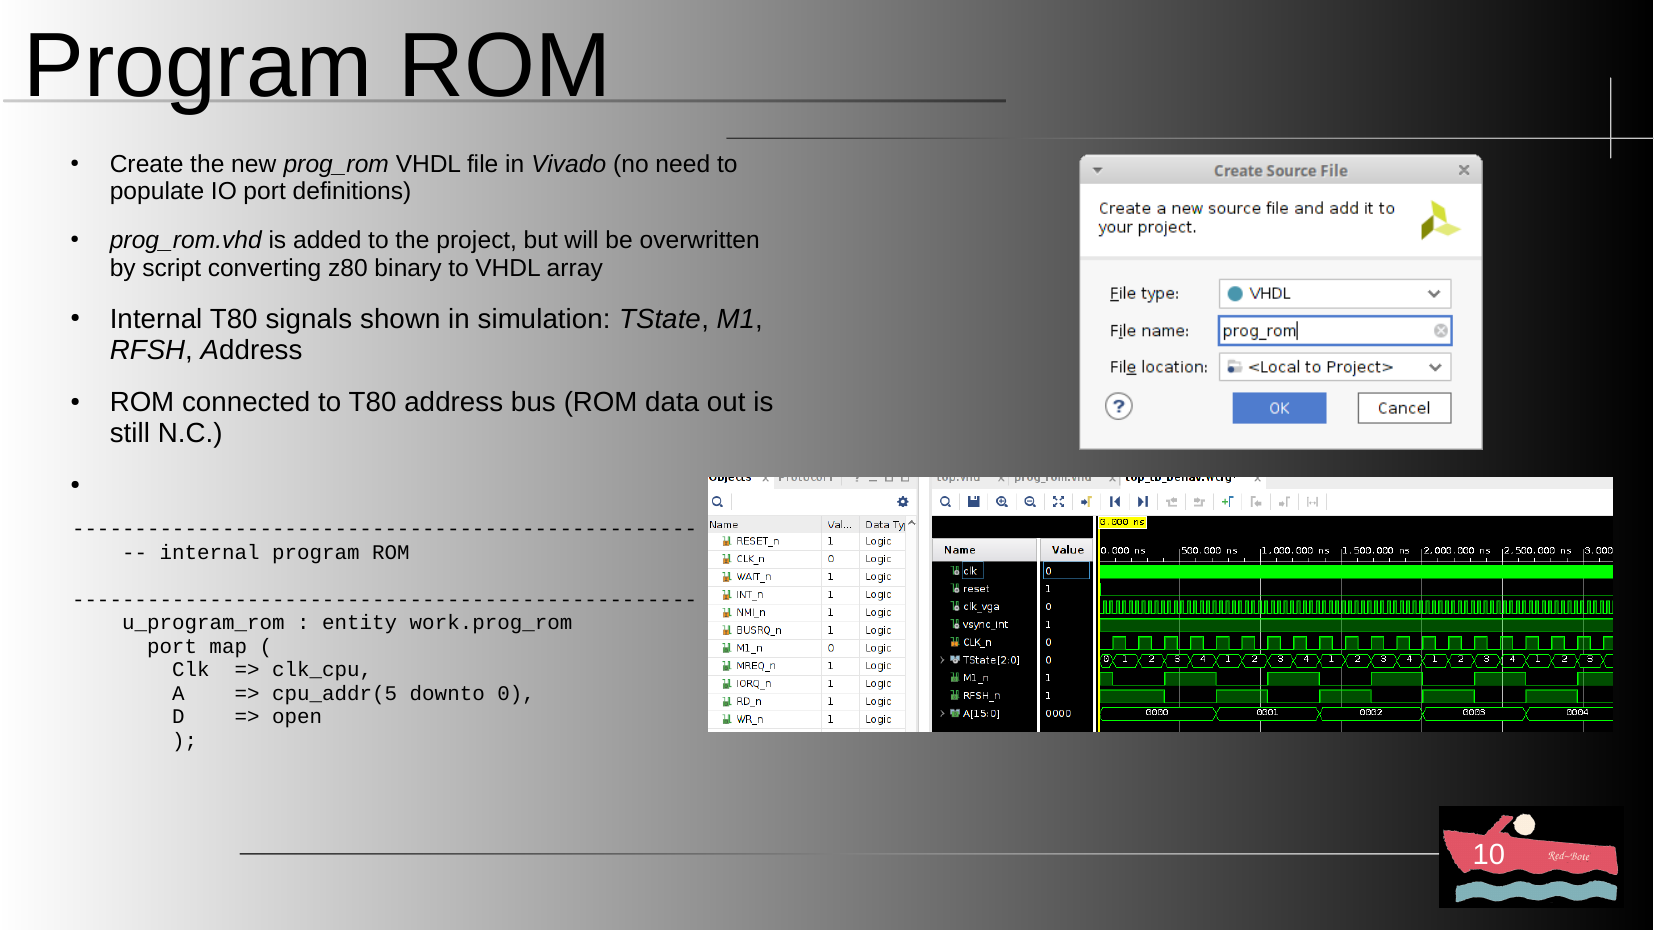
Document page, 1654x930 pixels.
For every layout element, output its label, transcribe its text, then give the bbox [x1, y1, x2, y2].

list Create the new prog_rom VHDL file in Vivado (no need to populate IO port definitions) prog_rom.vhd is added to the project, but will be overwritten by script converting z80 binary to VHDL array Internal T80 signals shown in simulation: TState, M1, RFSH, Address ROM connected to T80 address bus (ROM data out is still N.C.) [57, 150, 788, 450]
title Program ROM [23, 11, 1588, 118]
picture [1079, 154, 1483, 450]
picture [708, 477, 1613, 732]
text_box -------------------------------------------------- -- internal program ROM -------------------------------------------------- u_program_rom : entity work.prog_rom port map ( Clk => clk_cpu, A => cpu_addr(5 downto 0), D => open ); [57, 487, 733, 838]
picture [1439, 806, 1624, 908]
